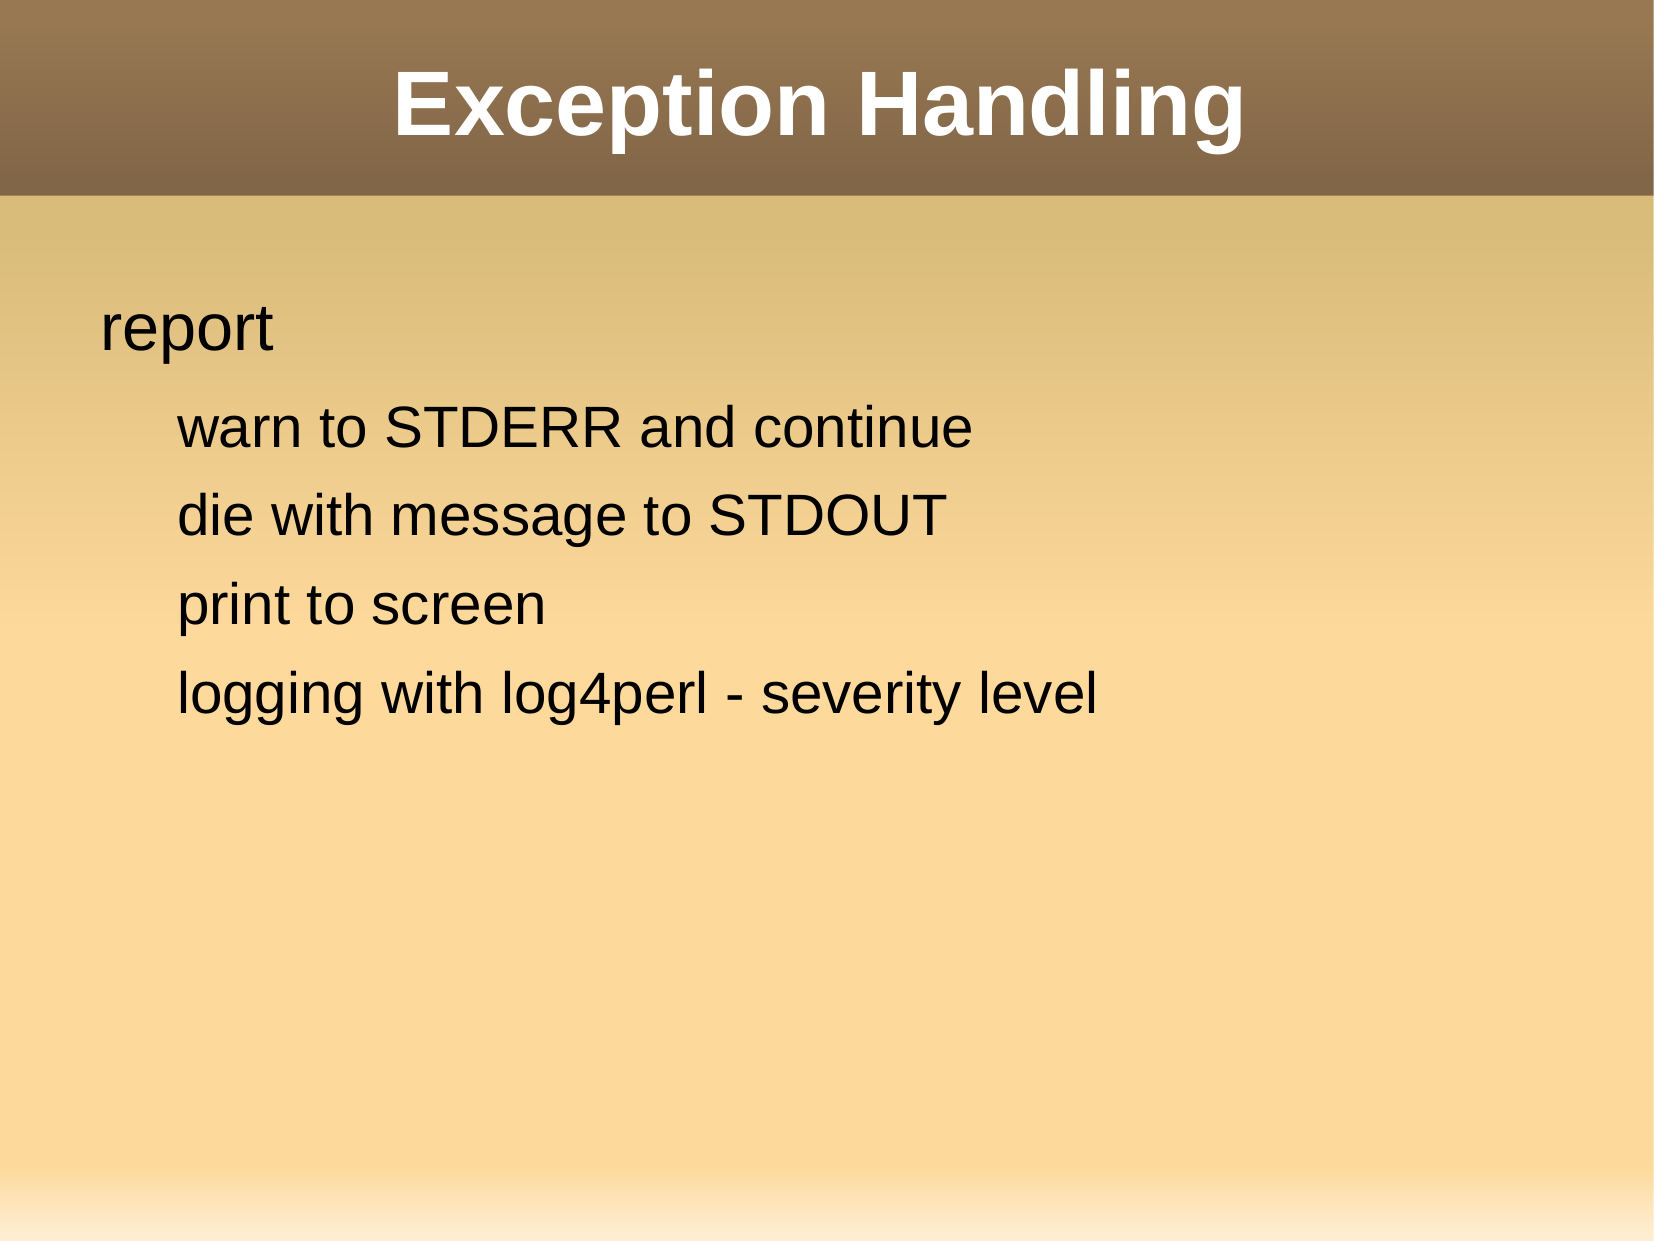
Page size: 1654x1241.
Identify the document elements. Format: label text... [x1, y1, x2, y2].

list report warn to STDERR and continue die with message to STDOUT print to screen logging with log4perl - severity level [82, 290, 1571, 1094]
picture [0, 0, 1654, 1241]
title Exception Handling [76, 7, 1565, 200]
